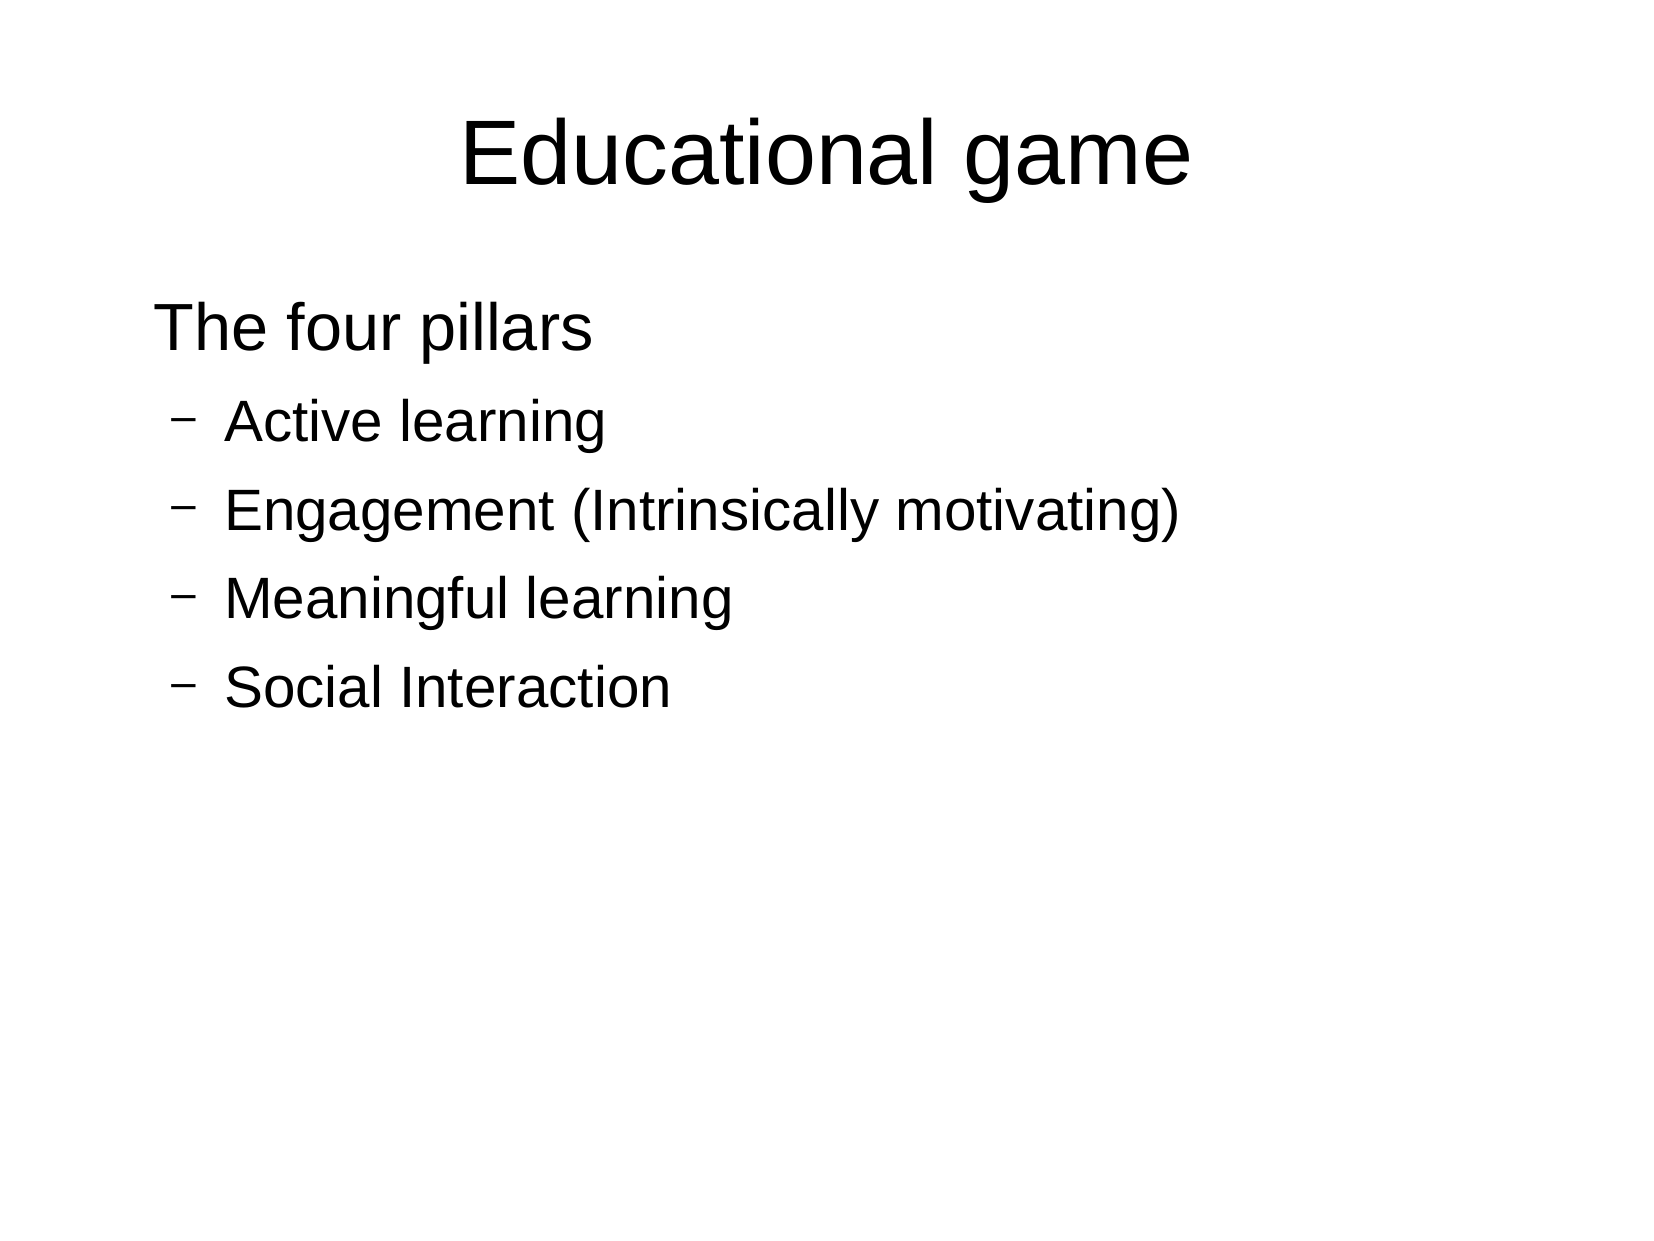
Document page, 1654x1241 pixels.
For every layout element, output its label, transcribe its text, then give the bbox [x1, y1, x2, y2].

list The four pillars Active learning Engagement (Intrinsically motivating) Meaningful learning Social Interaction [82, 290, 1571, 1010]
title Educational game [82, 49, 1571, 257]
